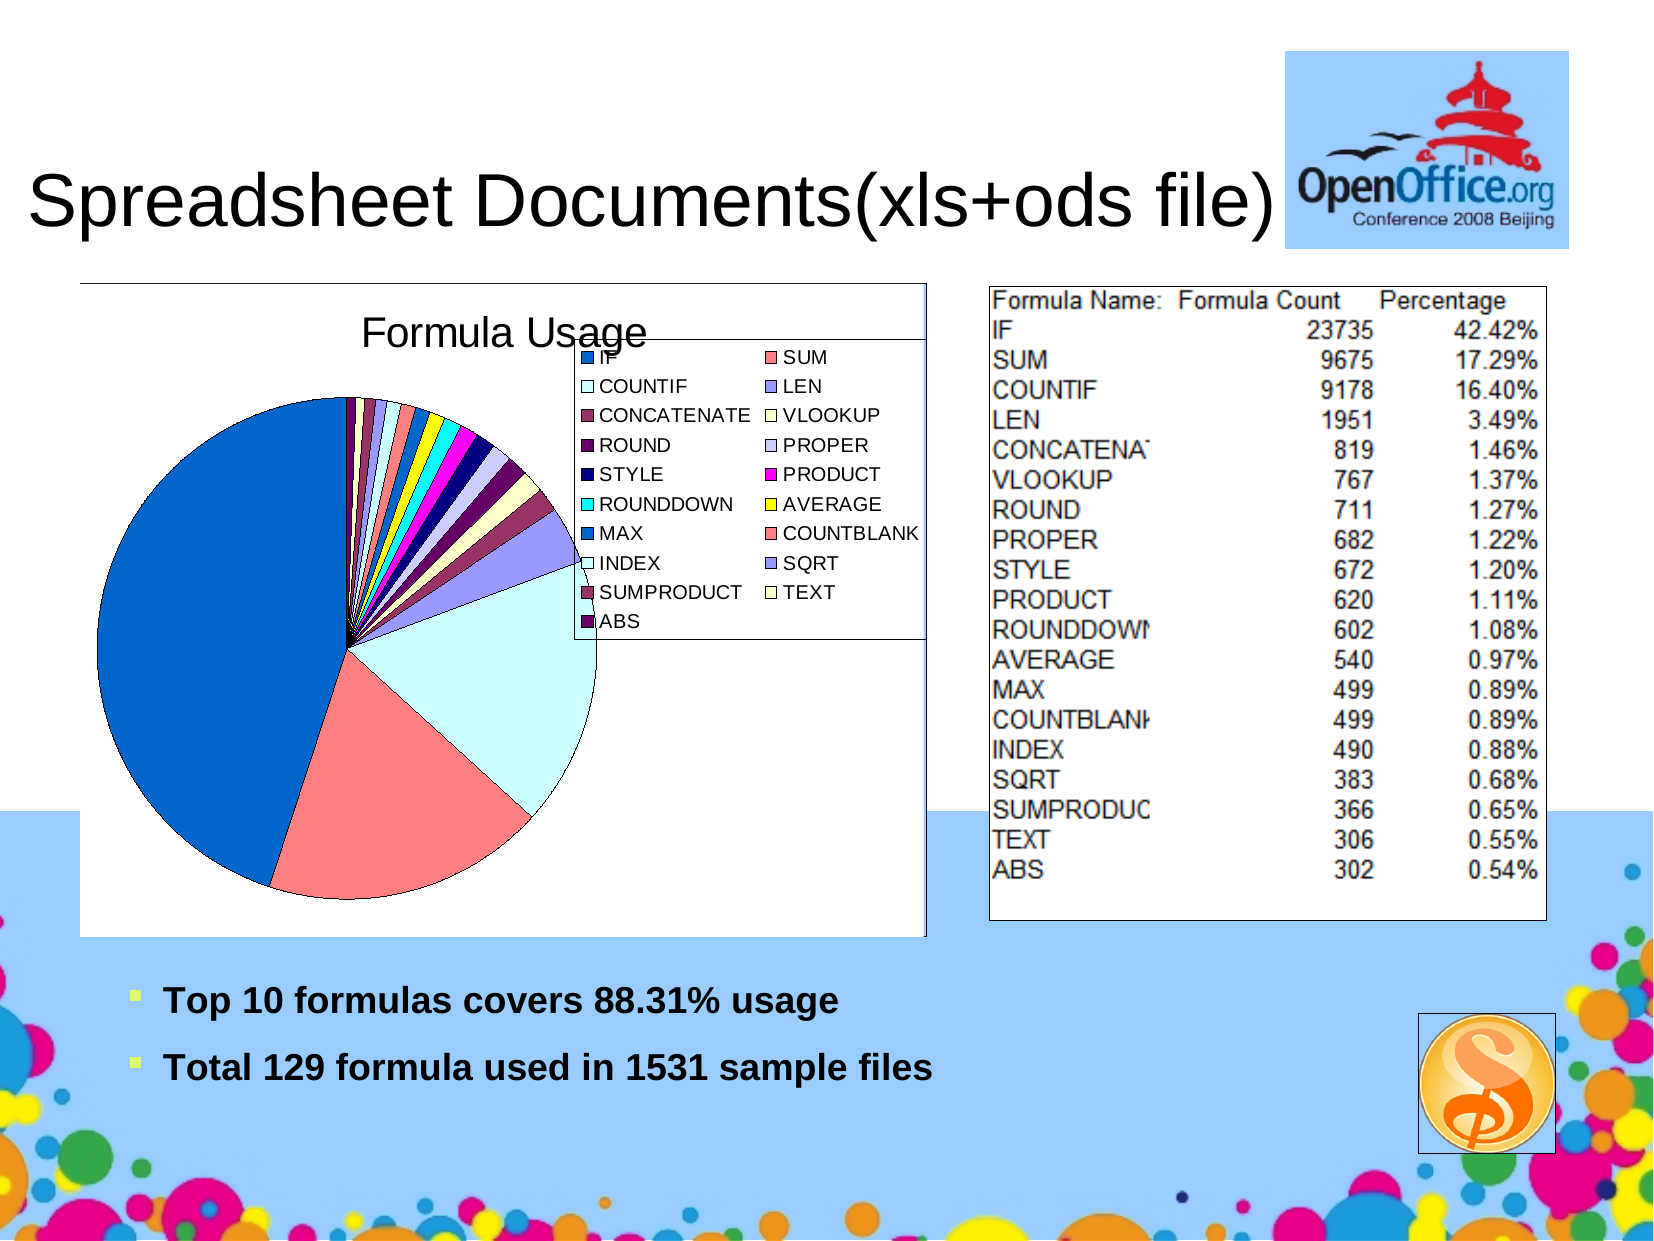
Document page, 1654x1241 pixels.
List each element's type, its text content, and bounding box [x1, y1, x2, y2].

picture [0, 286, 1654, 1241]
chart [80, 283, 927, 937]
list Top 10 formulas covers 88.31% usage Total 129 formula used in 1531 sample files [124, 977, 1530, 1187]
title Spreadsheet Documents(xls+ods file) [27, 160, 1519, 245]
picture [1285, 51, 1569, 250]
